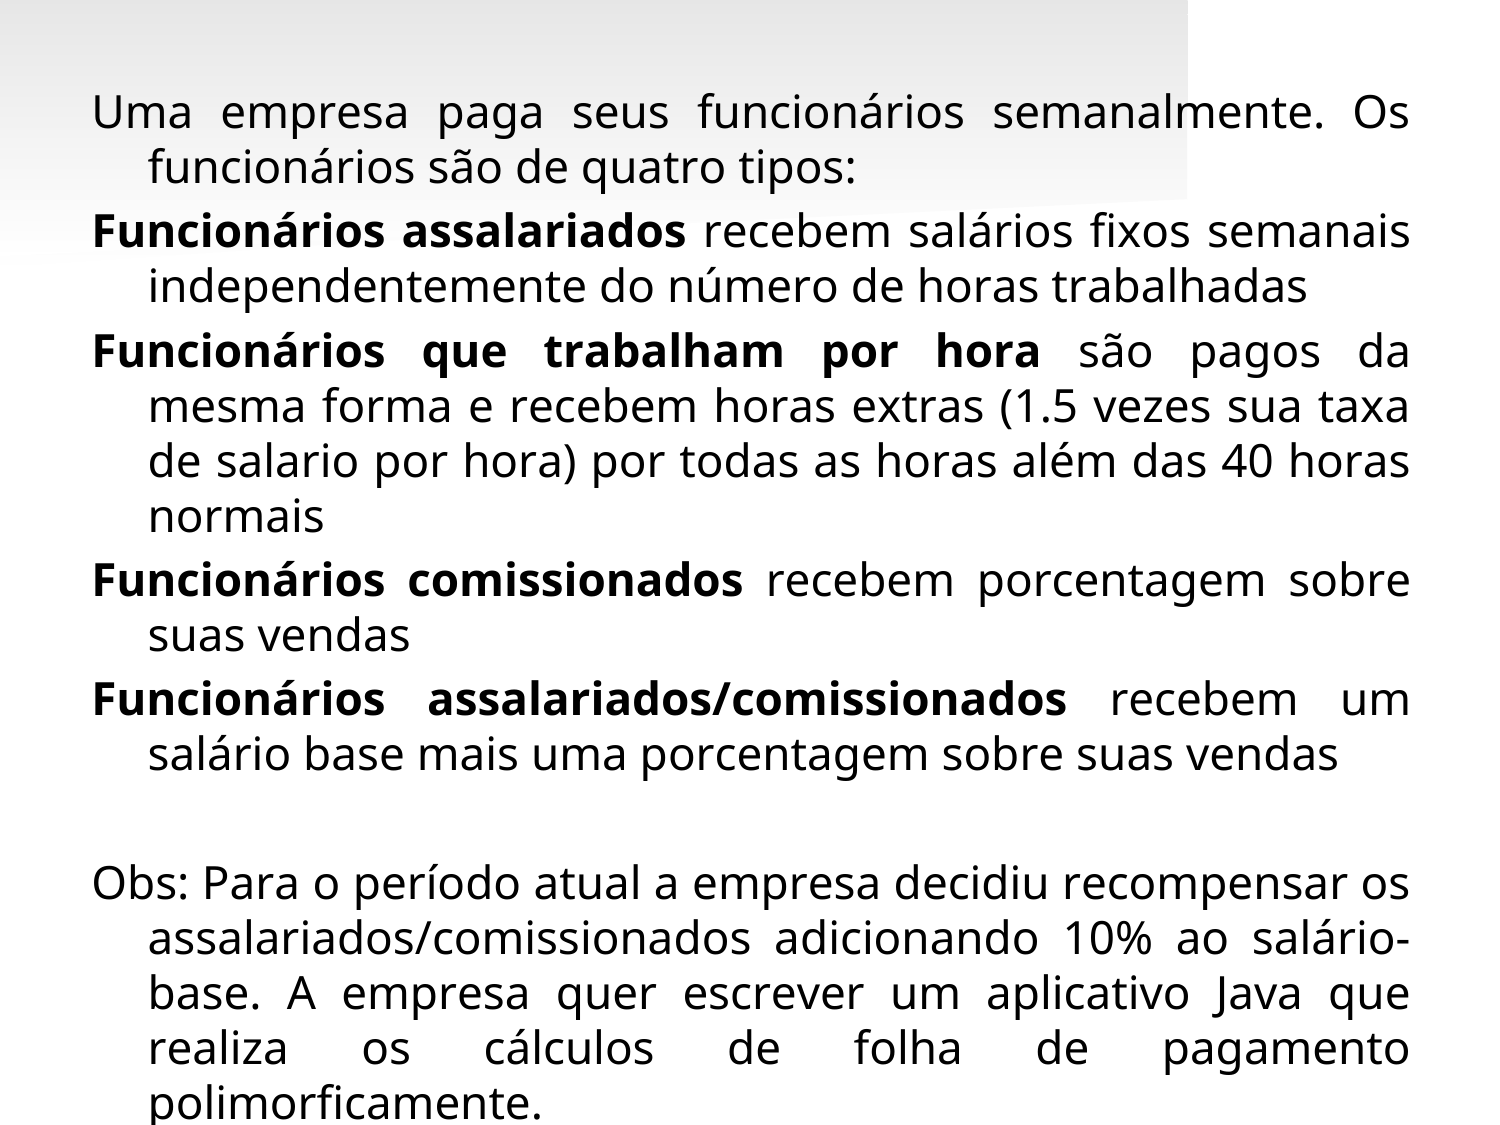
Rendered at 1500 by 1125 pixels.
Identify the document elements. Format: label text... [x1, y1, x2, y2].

list Uma empresa paga seus funcionários semanalmente. Os funcionários são de quatro tipos: Funcionários assalariados recebem salários fixos semanais independentemente do número de horas trabalhadas Funcionários que trabalham por hora são pagos da mesma forma e recebem horas extras (1.5 vezes sua taxa de salario por hora) por todas as horas além das 40 horas normais Funcionários comissionados recebem porcentagem sobre suas vendas Funcionários assalariados/comissionados recebem um salário base mais uma porcentagem sobre suas vendas Obs: Para o período atual a empresa decidiu recompensar os assalariados/comissionados adicionando 10% ao salário-base. A empresa quer escrever um aplicativo Java que realiza os cálculos de folha de pagamento polimorficamente. [76, 75, 1427, 1081]
